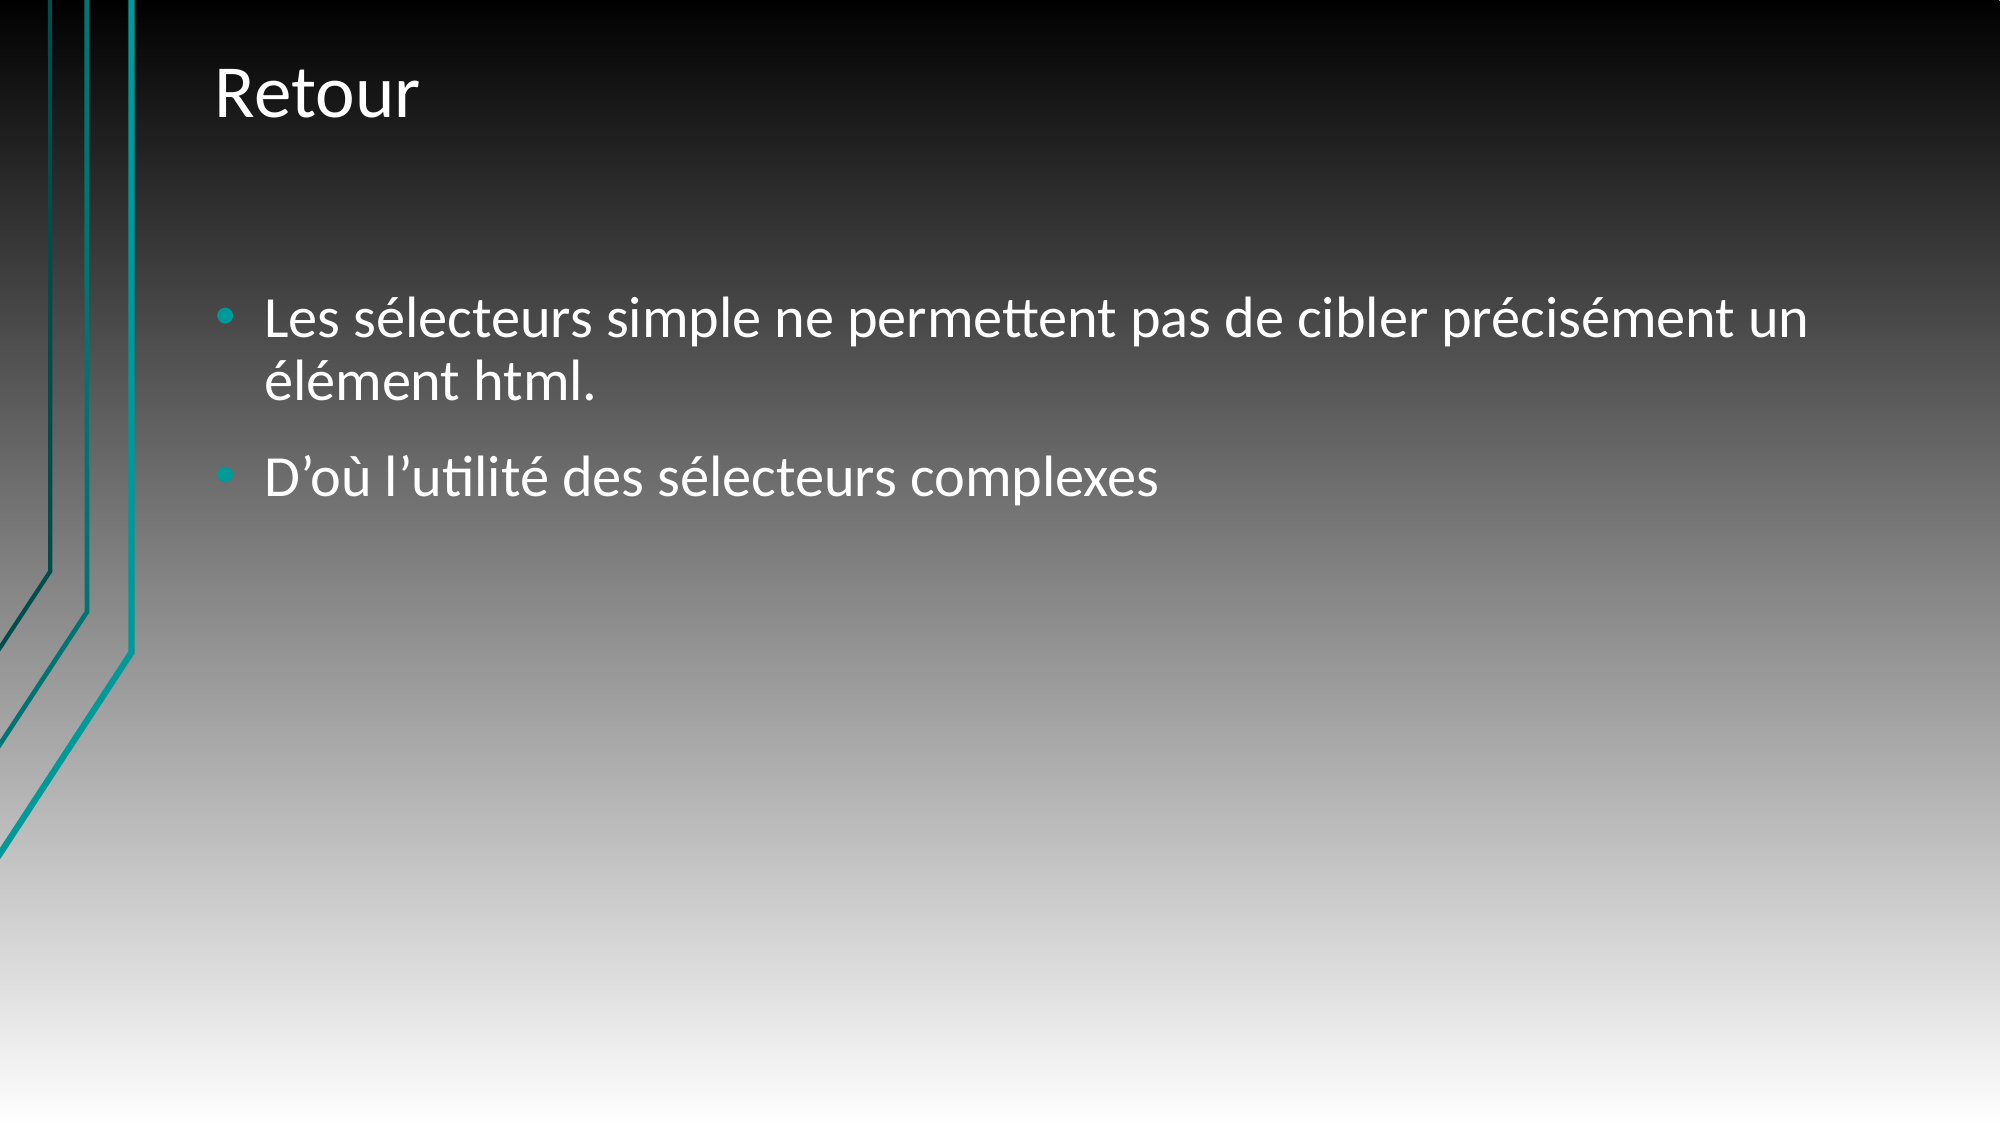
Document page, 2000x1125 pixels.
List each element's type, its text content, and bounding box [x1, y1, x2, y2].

title Retour [200, 45, 1900, 149]
list Les sélecteurs simple ne permettent pas de cibler précisément un élément html. D’où l’utilité des sélecteurs complexes [200, 279, 1851, 1013]
